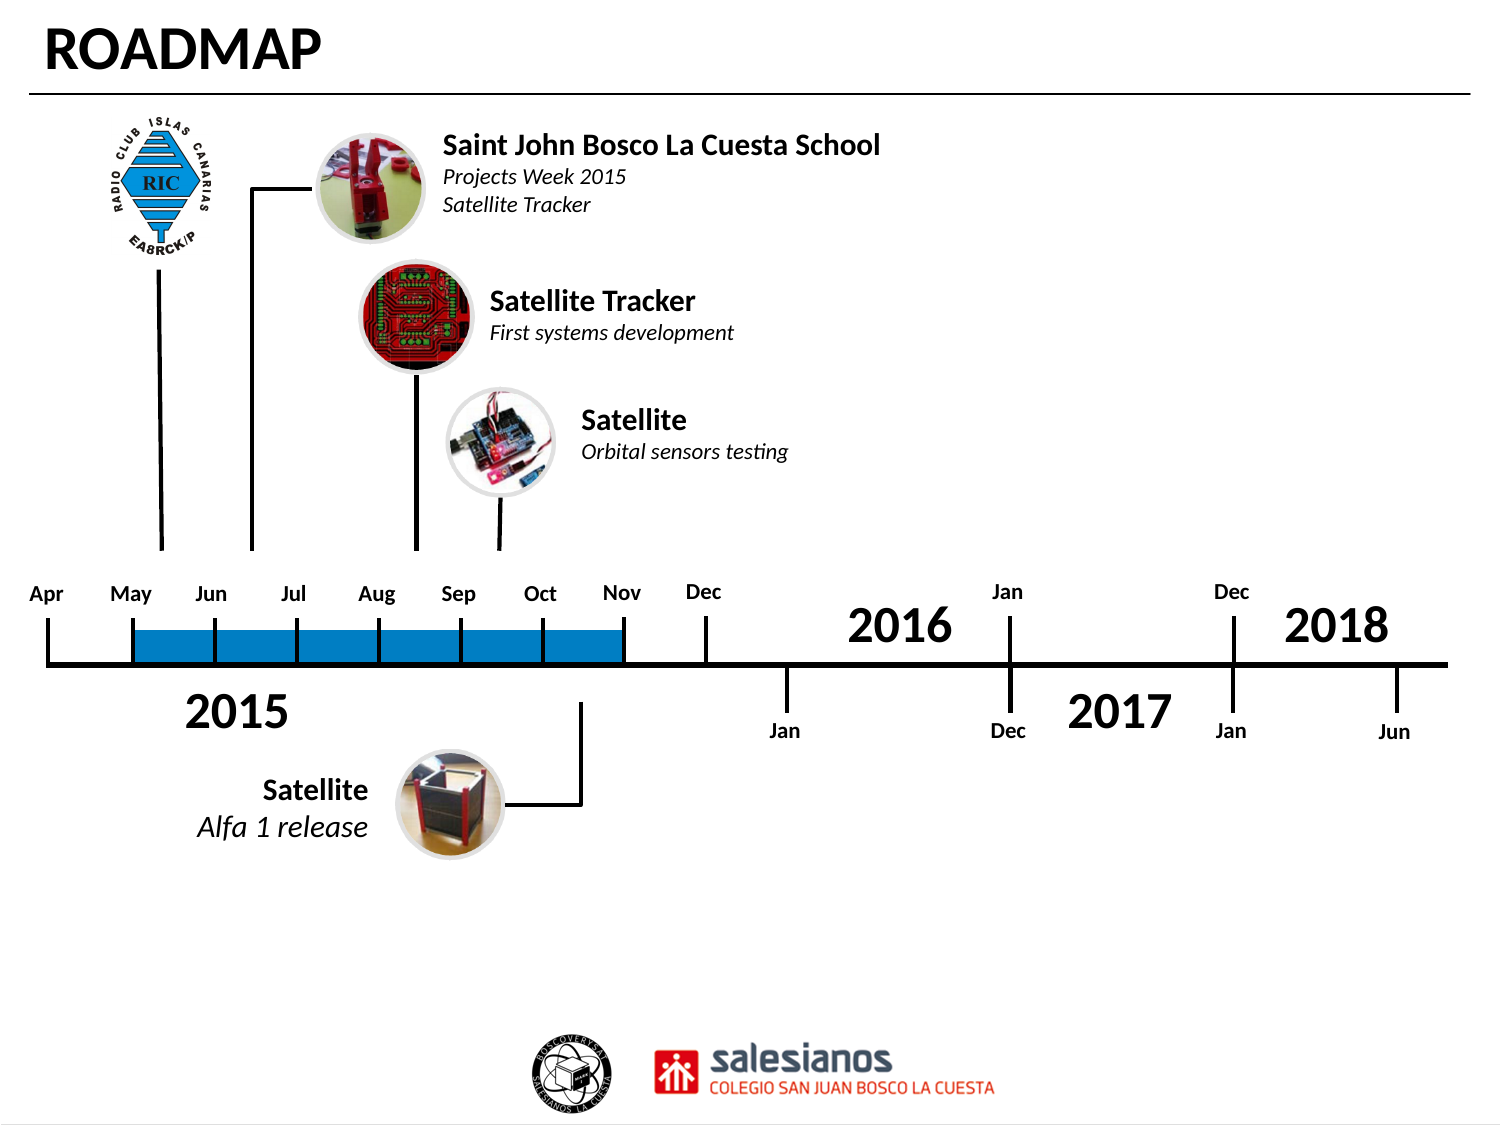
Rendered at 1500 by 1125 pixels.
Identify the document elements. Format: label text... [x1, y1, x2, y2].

text_box [299, 630, 377, 662]
text_box Satellite Alfa 1 release [118, 761, 384, 852]
text_box Jan [731, 708, 839, 752]
text_box Dec [650, 569, 757, 612]
text_box May [88, 571, 170, 614]
text_box Saint John Bosco La Cuesta School Projects Week 2015 Satellite Tracker [428, 117, 909, 225]
text_box Satellite Tracker First systems development [475, 273, 956, 353]
text_box ROADMAP [29, 0, 1472, 90]
text_box [381, 630, 459, 662]
text_box Dec [1178, 568, 1286, 612]
text_box Sep [417, 571, 499, 614]
text_box Satellite Orbital sensors testing [566, 392, 897, 472]
text_box Oct [499, 571, 582, 614]
text_box Jan [1177, 708, 1285, 751]
text_box 2017 [1032, 669, 1208, 747]
text_box [135, 630, 213, 662]
text_box [217, 630, 295, 662]
text_box Dec [955, 708, 1062, 752]
text_box Jan [954, 569, 1061, 612]
text_box Jun [1341, 708, 1448, 752]
text_box [545, 630, 622, 662]
text_box 2015 [149, 668, 325, 747]
text_box Jul [253, 571, 330, 614]
text_box [463, 630, 541, 662]
text_box Apr [5, 571, 88, 614]
text_box 2018 [1248, 583, 1425, 661]
picture [0, 0, 1500, 1125]
text_box Aug [330, 571, 417, 614]
text_box Jun [170, 571, 253, 614]
text_box Nov [568, 570, 676, 613]
text_box 2016 [811, 583, 988, 661]
